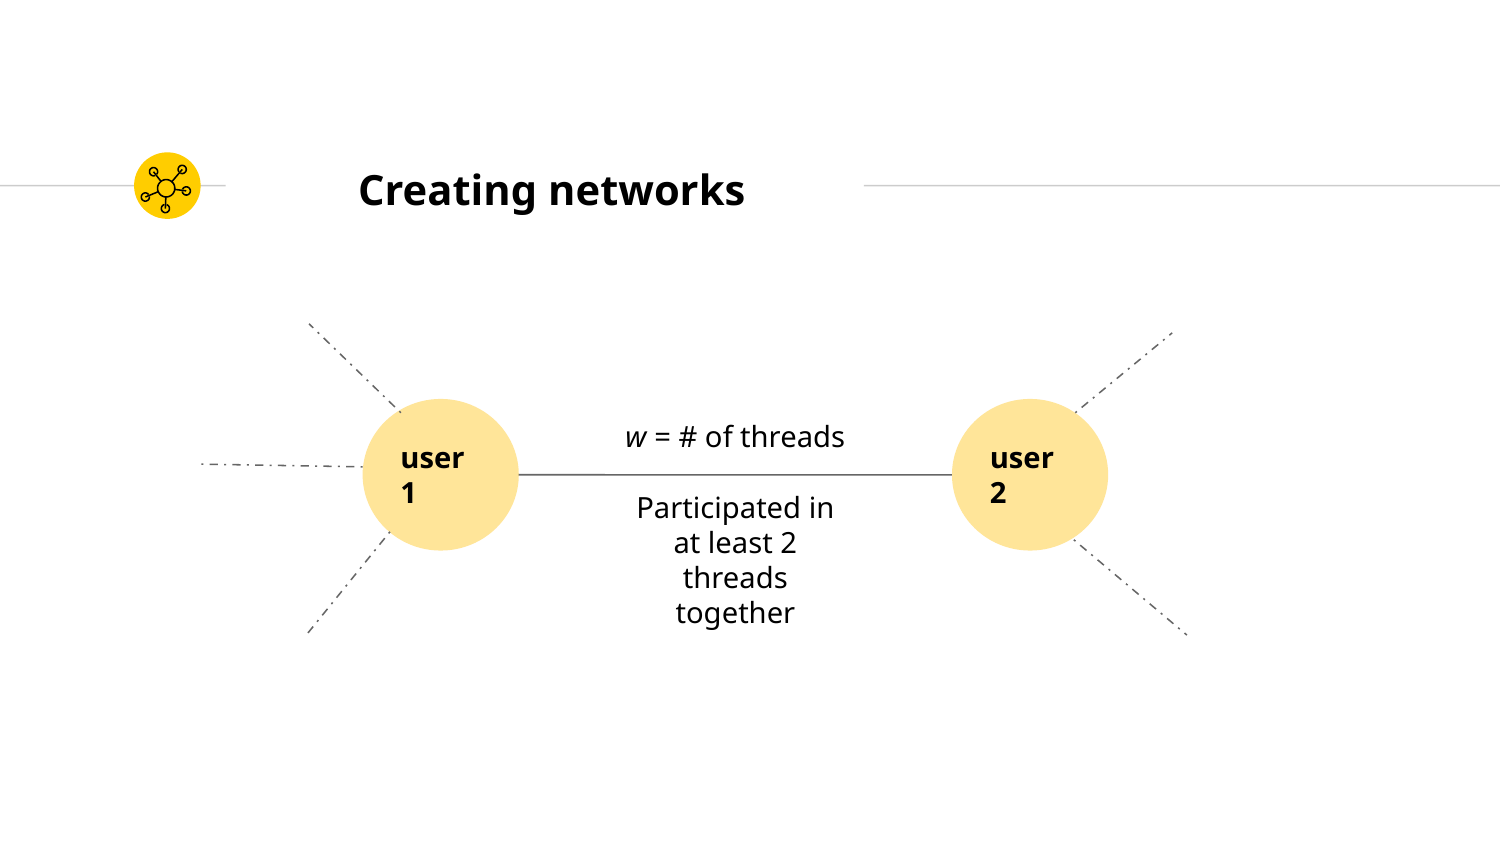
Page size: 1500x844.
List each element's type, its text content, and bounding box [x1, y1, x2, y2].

text_box user1 [362, 398, 519, 551]
text_box user2 [951, 398, 1109, 551]
title Creating networks [343, 153, 980, 225]
text_box w = # of threads [607, 403, 864, 475]
text_box Participated in at least 2 threads together [607, 475, 864, 607]
